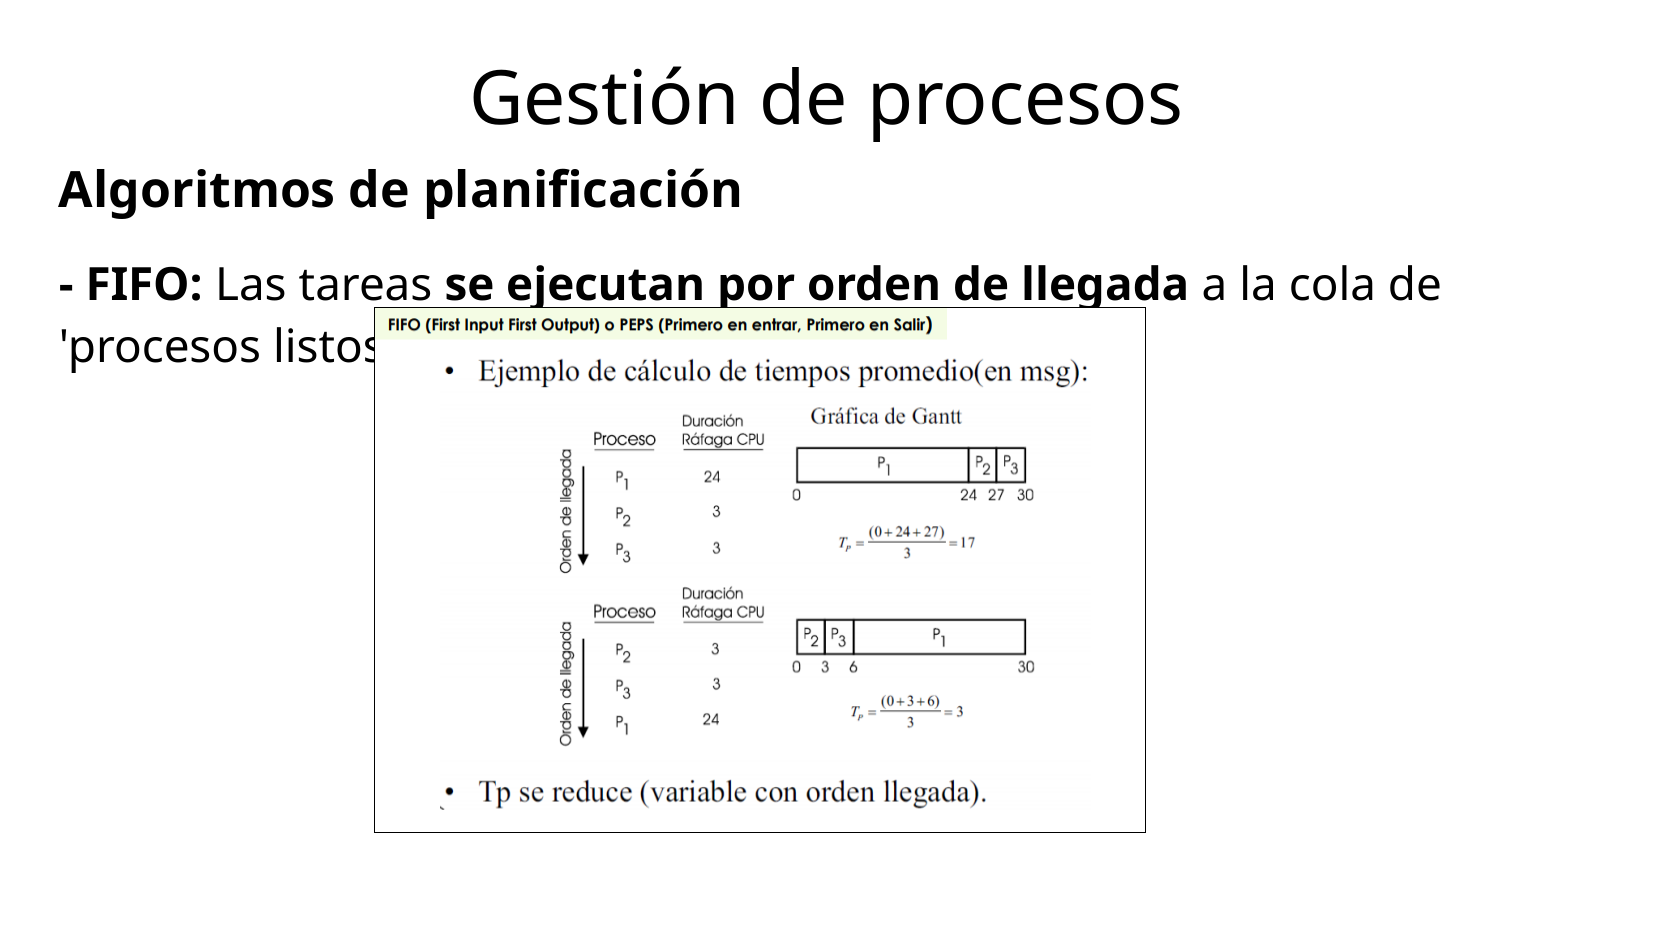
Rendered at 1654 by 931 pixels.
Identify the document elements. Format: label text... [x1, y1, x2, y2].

picture [374, 307, 1146, 833]
list Algoritmos de planificación - FIFO: Las tareas se ejecutan por orden de llegada a la cola de 'procesos listos' [59, 153, 1595, 886]
title Gestión de procesos [82, 42, 1571, 148]
